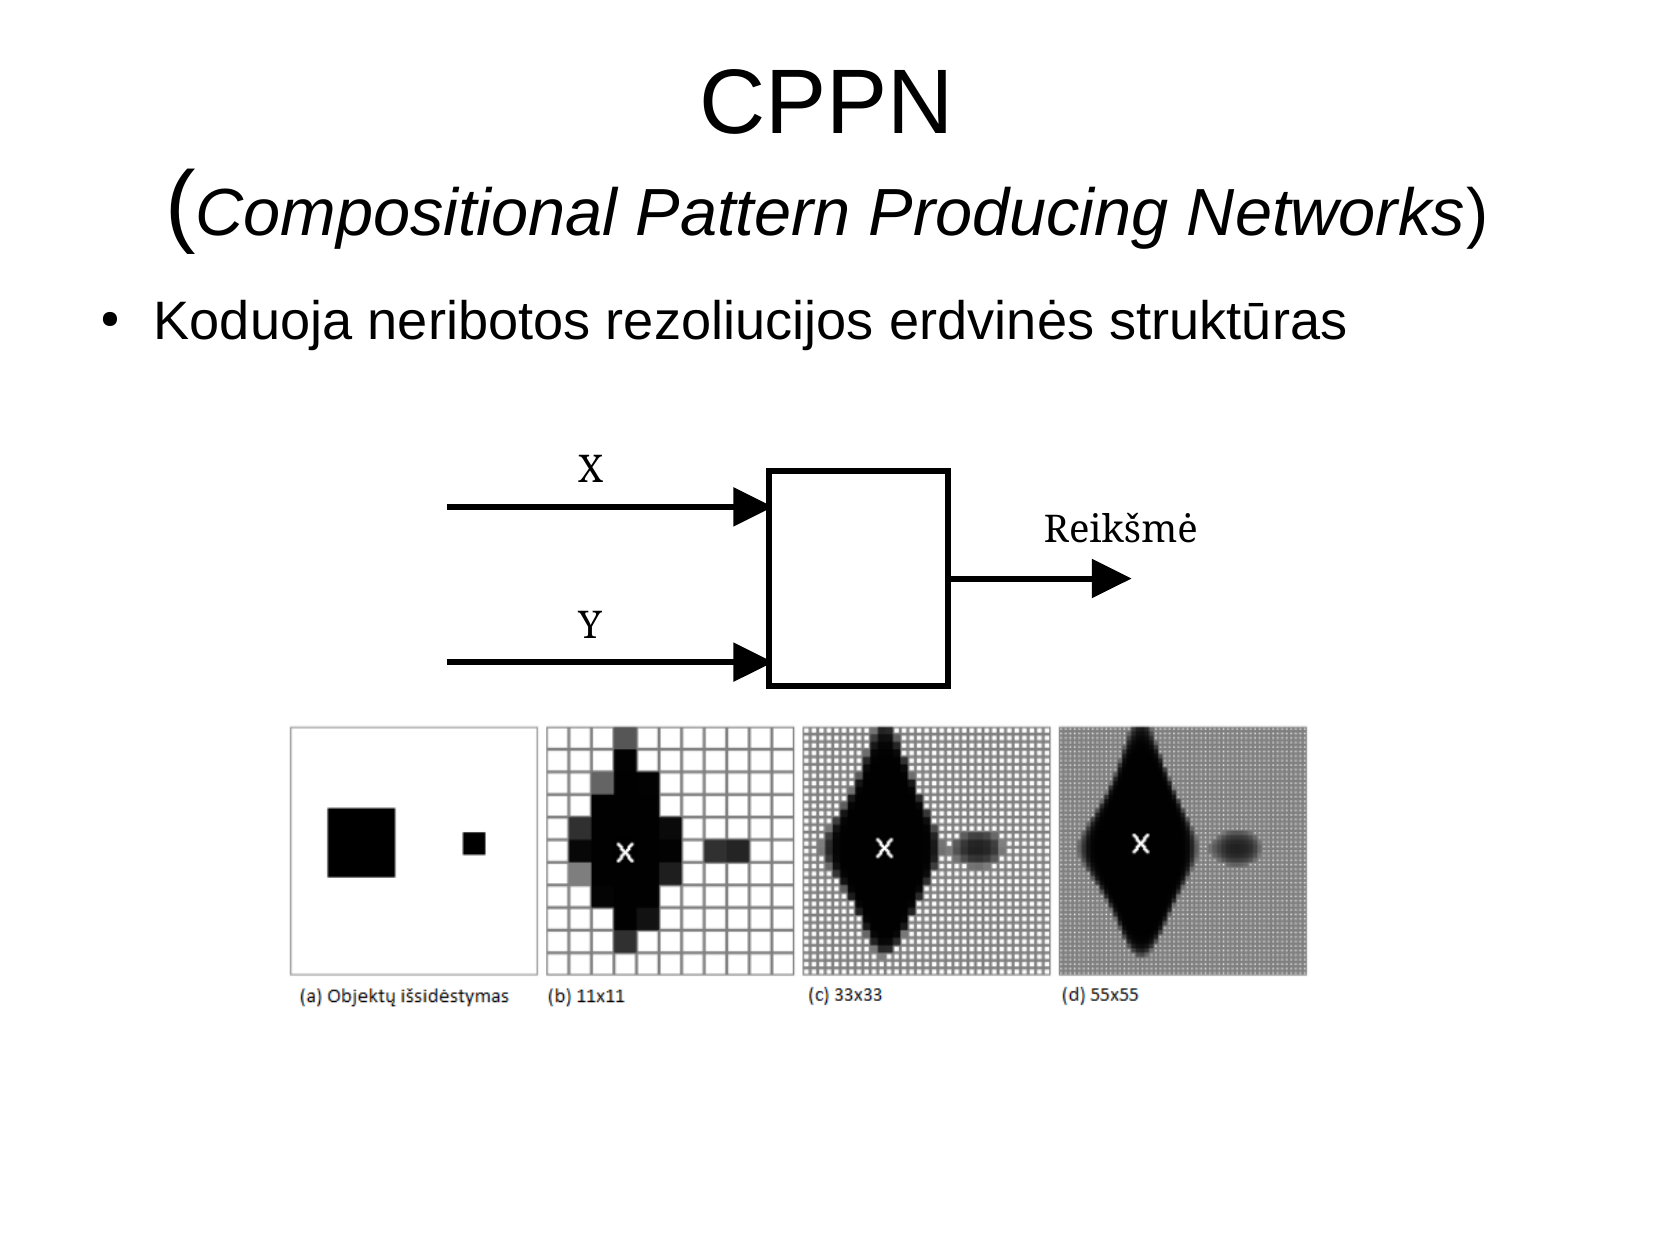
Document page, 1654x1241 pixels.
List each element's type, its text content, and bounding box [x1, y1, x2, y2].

title CPPN (Compositional Pattern Producing Networks) [82, 49, 1571, 257]
picture [206, 352, 1387, 1030]
list Koduoja neribotos rezoliucijos erdvinės struktūras [82, 290, 1571, 1010]
